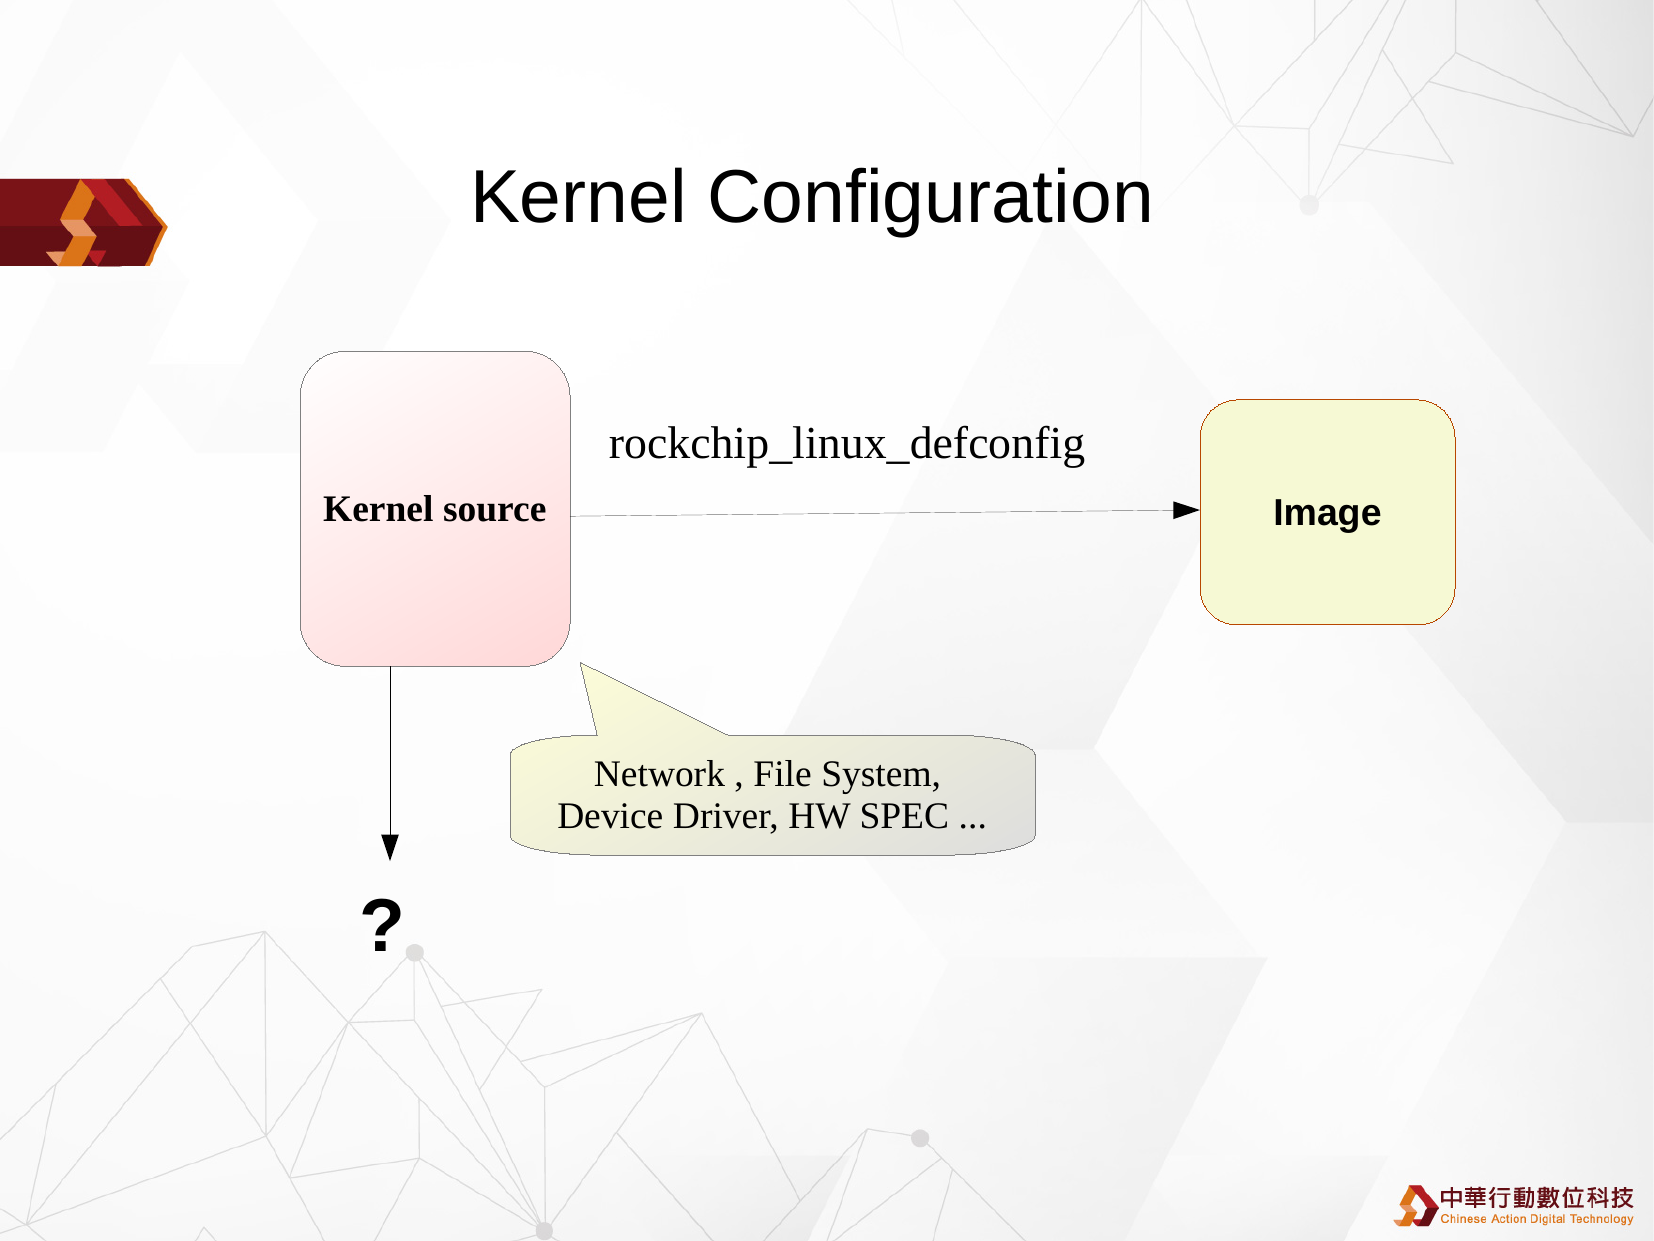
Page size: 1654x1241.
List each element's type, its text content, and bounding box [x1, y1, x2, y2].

picture [0, 0, 1654, 1241]
text_box ? [345, 876, 436, 976]
title Kernel Configuration [118, 112, 1506, 281]
text_box Kernel source [300, 351, 571, 667]
text_box Image [1200, 399, 1456, 625]
text_box Network , File System, Device Driver, HW SPEC ... [510, 662, 1036, 856]
text_box rockchip_linux_defconfig [594, 410, 1174, 486]
